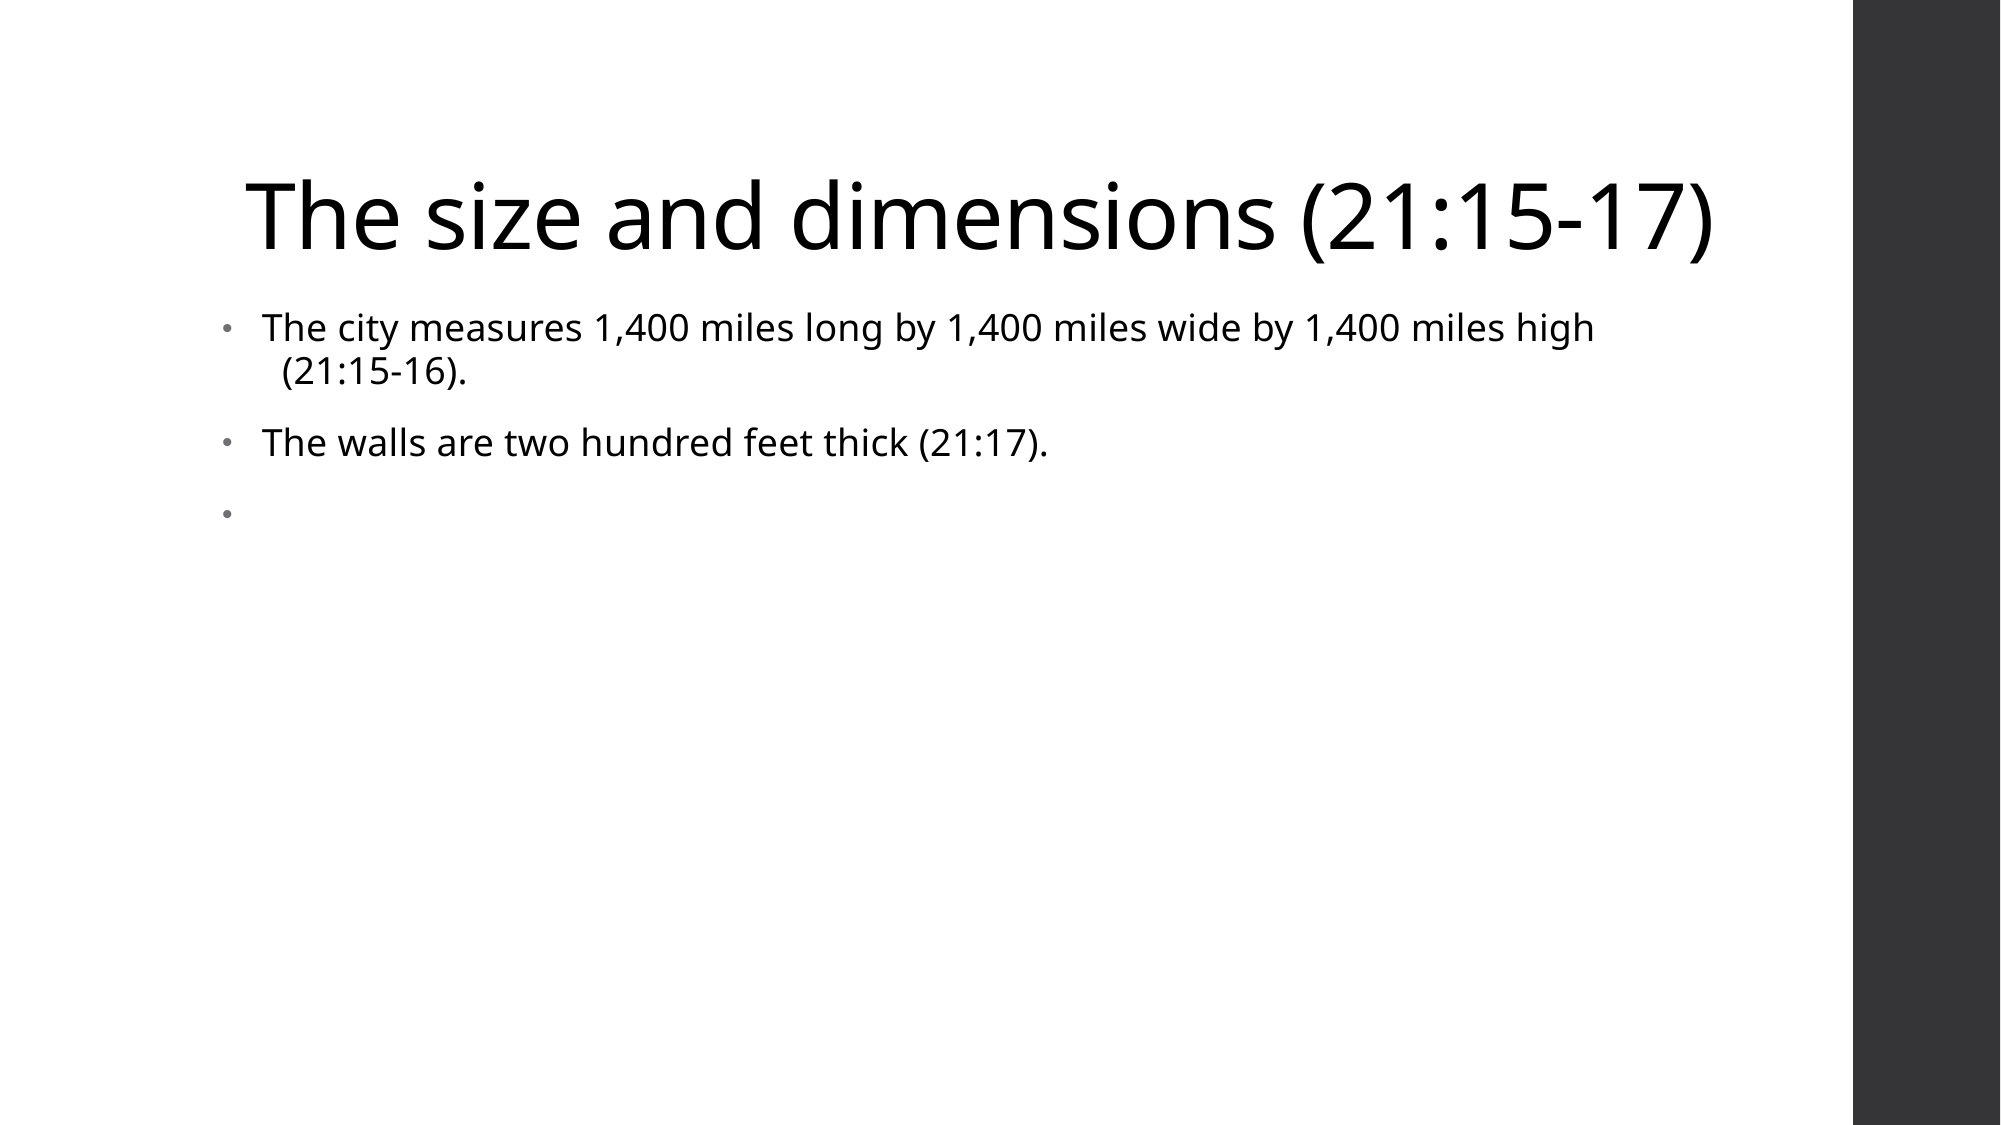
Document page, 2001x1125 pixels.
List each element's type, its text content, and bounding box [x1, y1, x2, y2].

list The city measures 1,400 miles long by 1,400 miles wide by 1,400 miles high (21:15-16). The walls are two hundred feet thick (21:17). [206, 299, 1617, 1014]
title The size and dimensions (21:15-17) [206, 60, 1797, 278]
